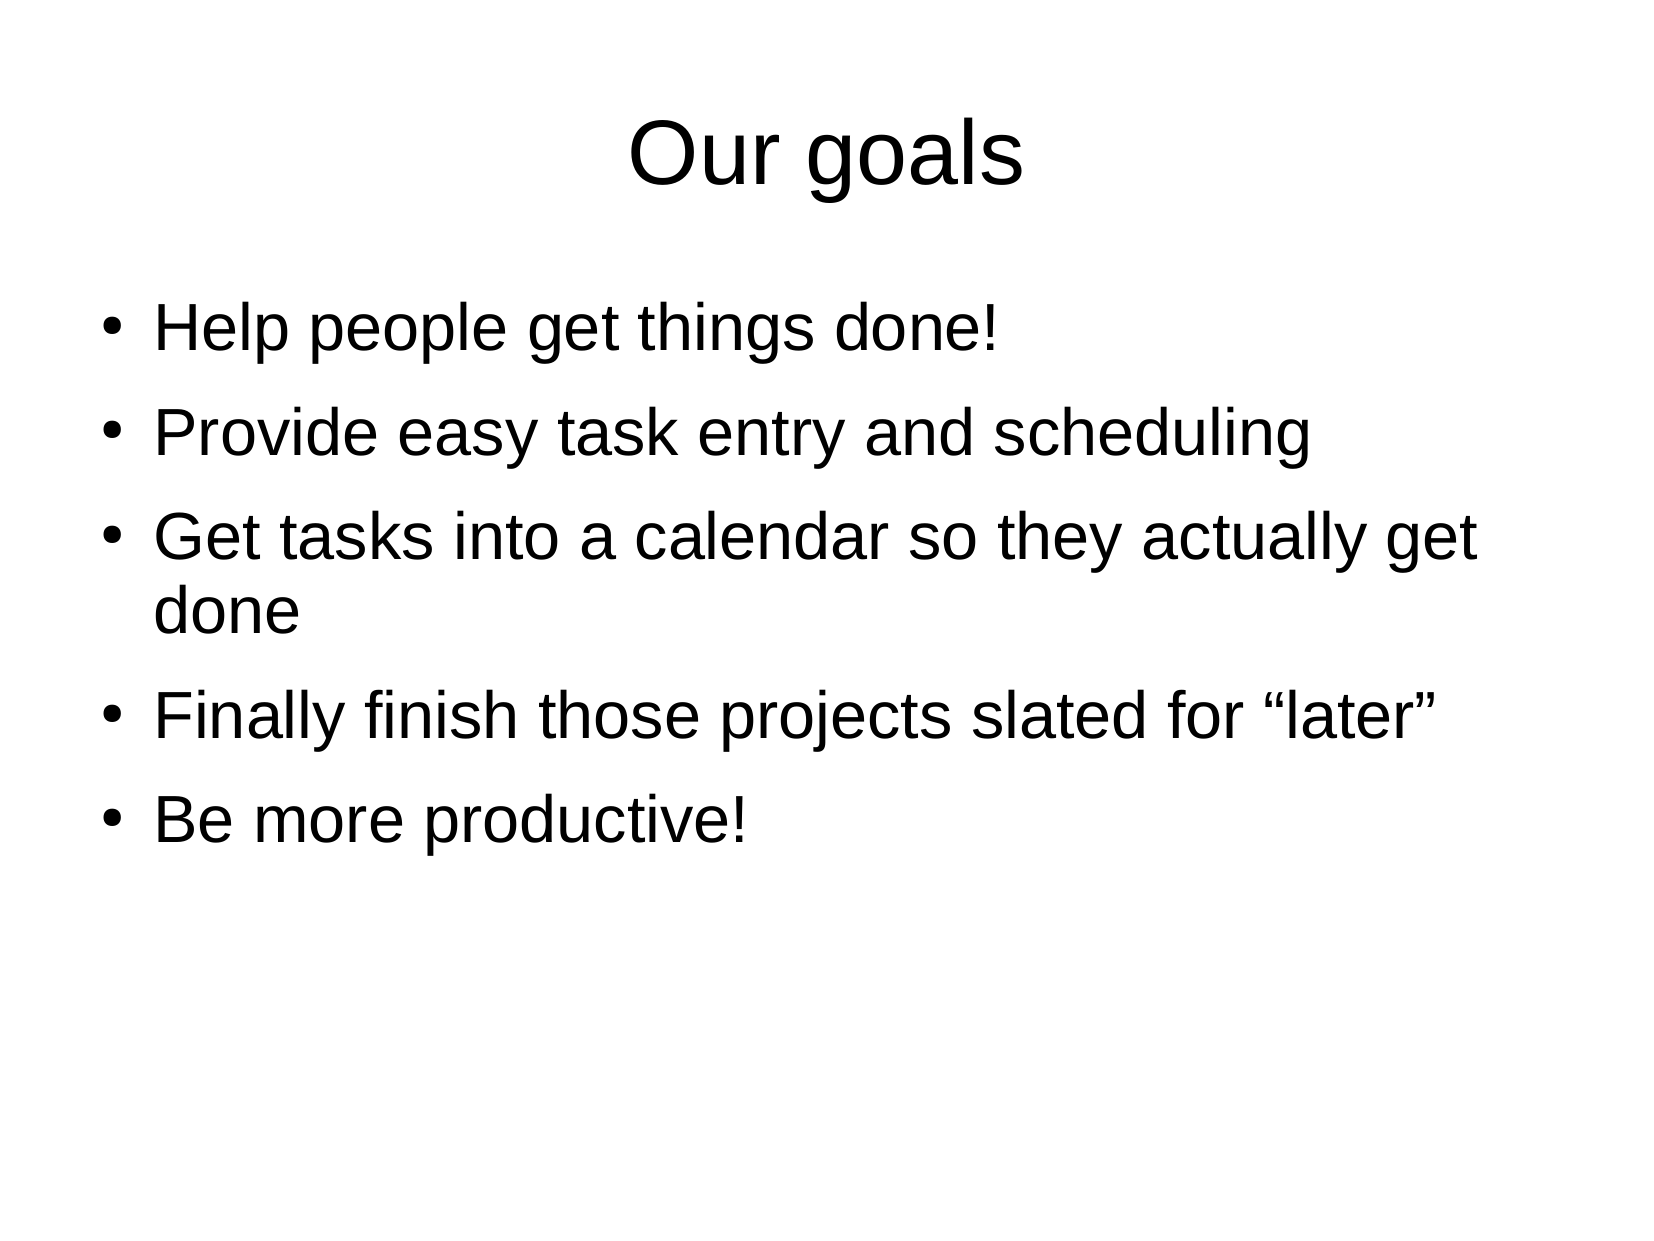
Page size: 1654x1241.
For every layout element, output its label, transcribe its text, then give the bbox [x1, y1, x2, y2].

title Our goals [82, 49, 1571, 257]
list Help people get things done! Provide easy task entry and scheduling Get tasks into a calendar so they actually get done Finally finish those projects slated for “later” Be more productive! [82, 290, 1538, 1010]
